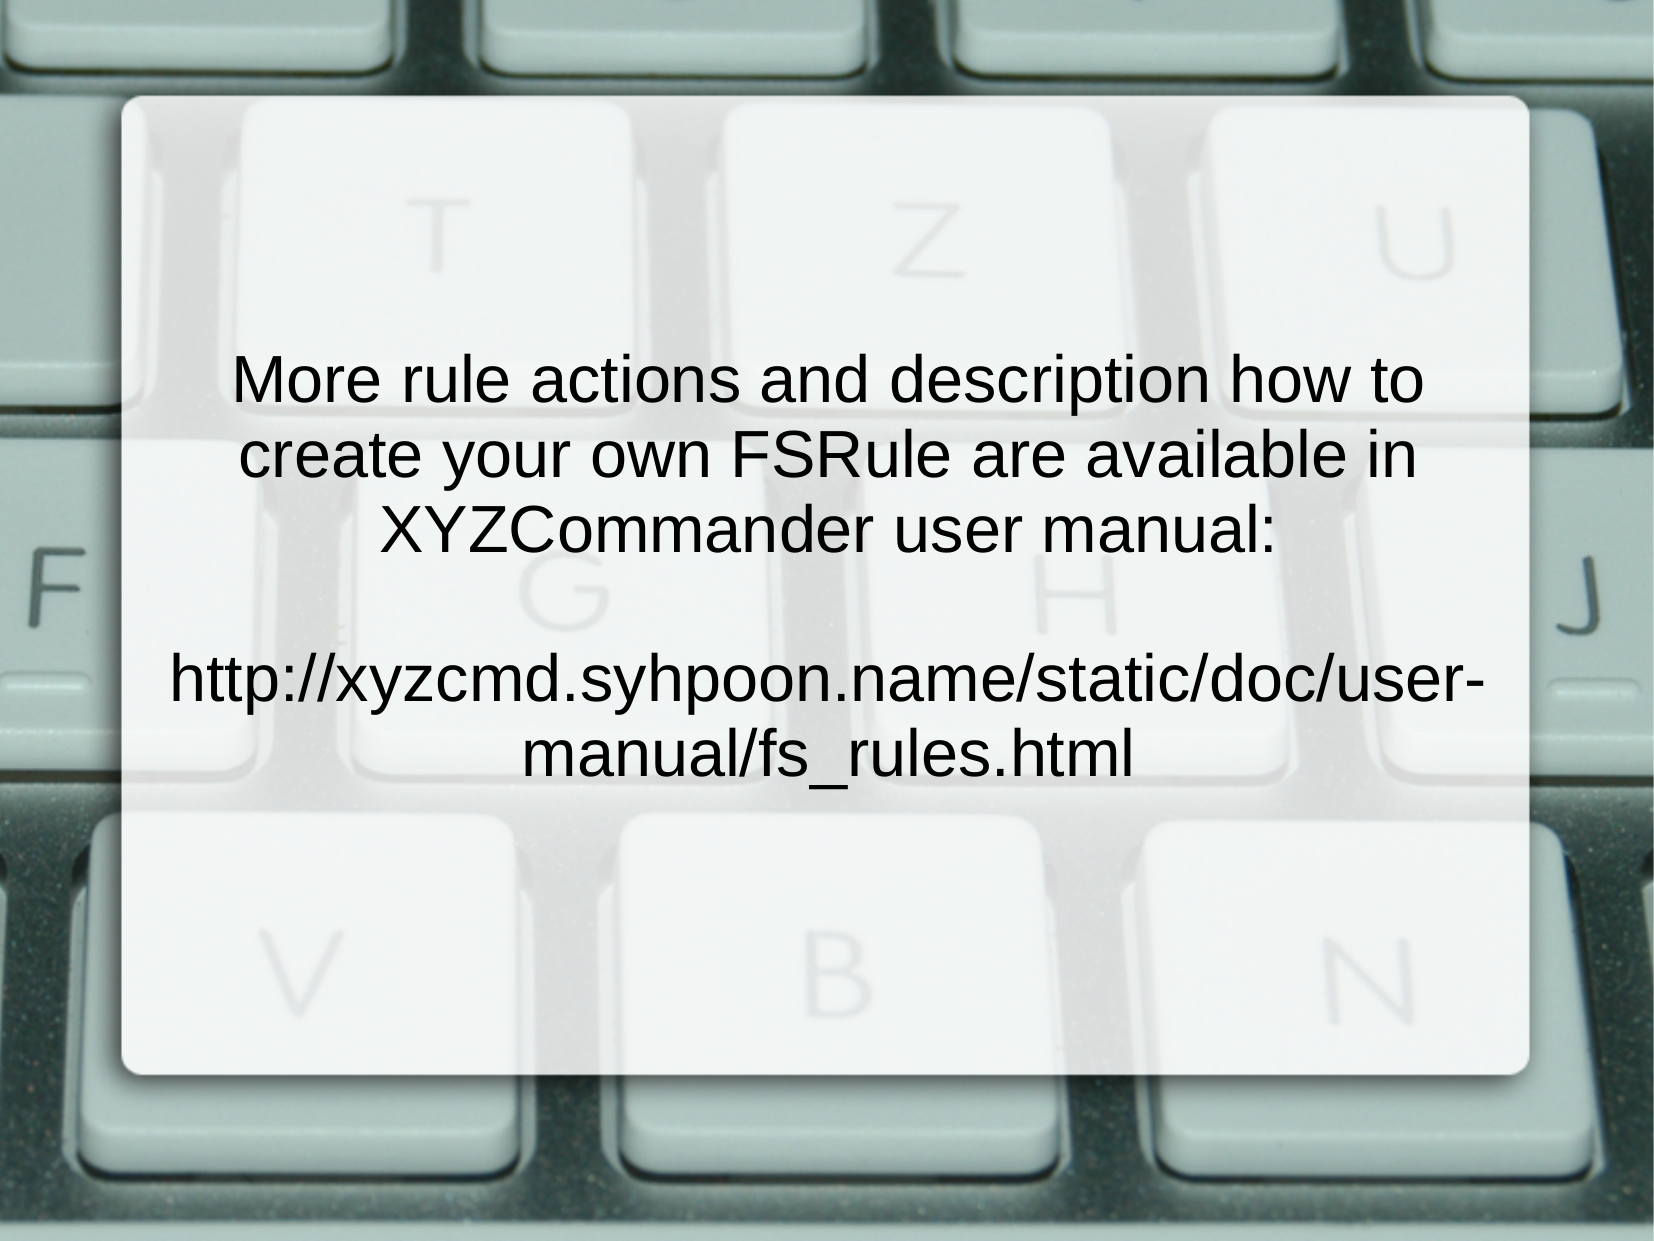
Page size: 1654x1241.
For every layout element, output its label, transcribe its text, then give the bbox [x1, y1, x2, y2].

picture [0, 0, 1654, 1241]
subtitle More rule actions and description how to create your own FSRule are available in XYZCommander user manual: http://xyzcmd.syhpoon.name/static/doc/user-manual/fs_rules.html [150, 120, 1509, 1013]
